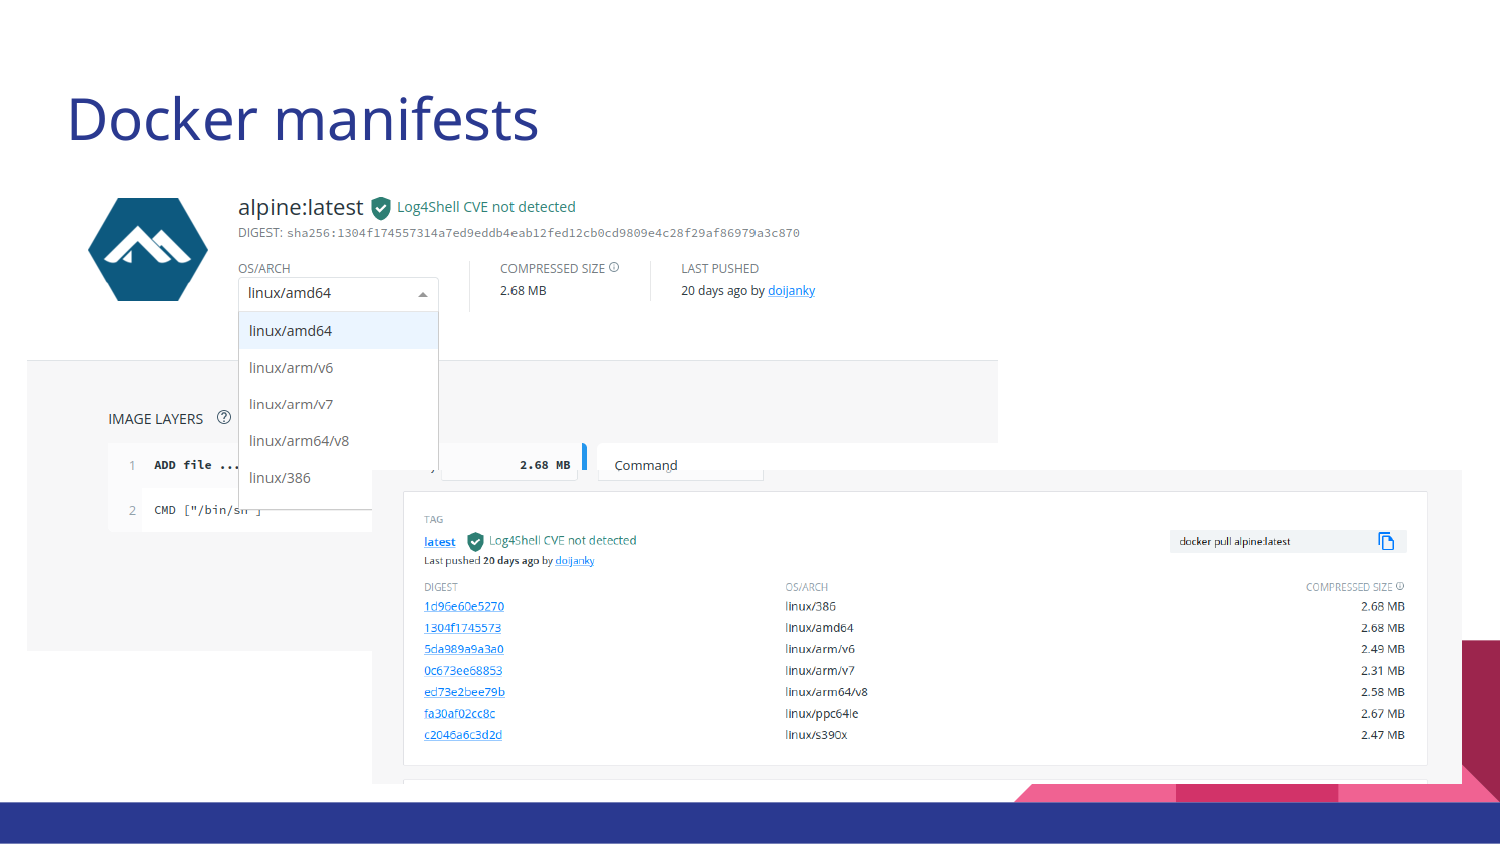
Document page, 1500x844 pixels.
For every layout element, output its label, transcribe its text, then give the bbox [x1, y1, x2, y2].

title Docker manifests [51, 67, 1449, 167]
picture [27, 160, 1462, 784]
